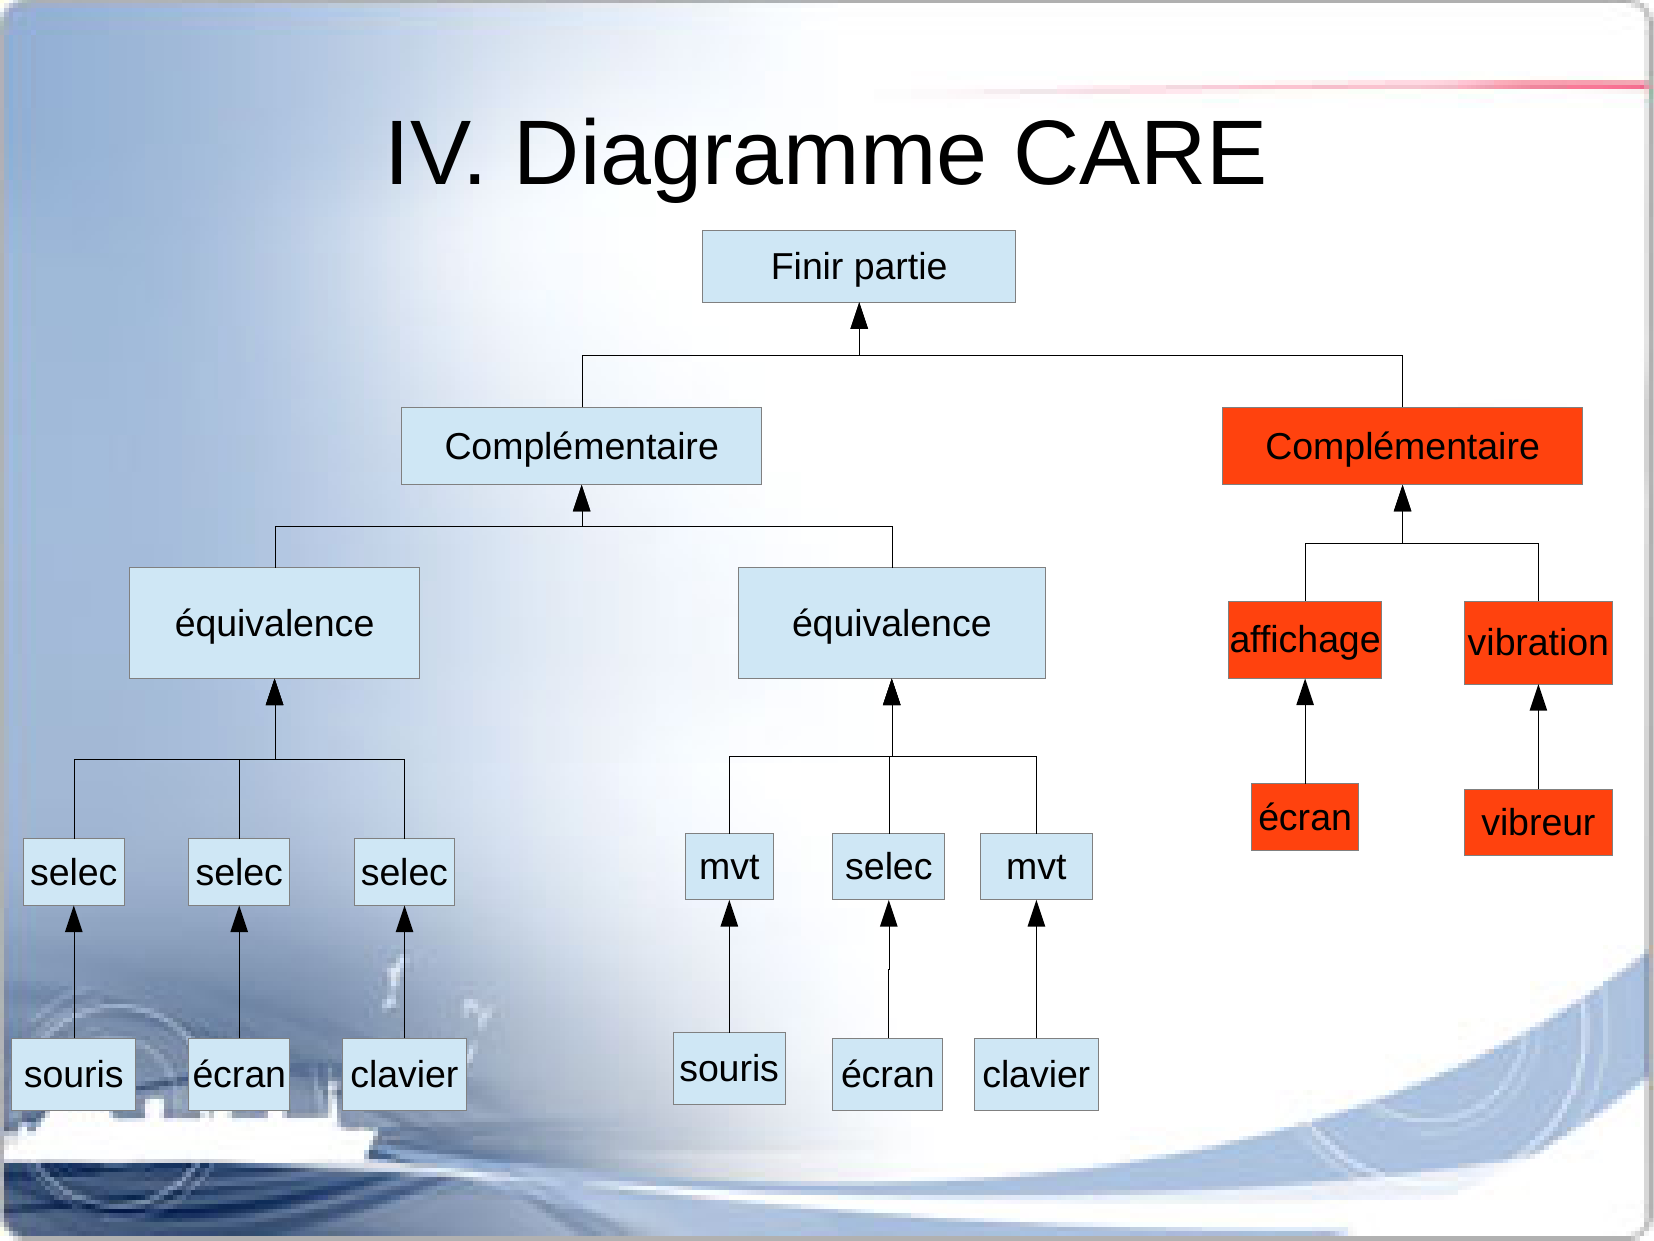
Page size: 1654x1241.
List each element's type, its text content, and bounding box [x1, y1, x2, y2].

title IV. Diagramme CARE [82, 49, 1571, 257]
text_box Finir partie [702, 230, 1016, 303]
text_box vibration [1464, 601, 1613, 685]
text_box vibreur [1464, 789, 1613, 856]
text_box souris [11, 1038, 136, 1111]
text_box Complémentaire [1222, 407, 1583, 485]
text_box mvt [980, 833, 1093, 900]
text_box selec [23, 838, 125, 906]
picture [0, 0, 1654, 1241]
text_box selec [354, 838, 455, 906]
text_box équivalence [738, 567, 1046, 679]
text_box selec [188, 838, 290, 906]
text_box clavier [974, 1038, 1099, 1111]
text_box mvt [685, 833, 774, 900]
text_box affichage [1228, 601, 1382, 679]
text_box clavier [342, 1038, 467, 1111]
text_box Complémentaire [401, 407, 762, 485]
text_box écran [832, 1038, 943, 1111]
text_box écran [1251, 783, 1359, 851]
text_box souris [673, 1032, 786, 1105]
text_box écran [188, 1038, 290, 1111]
text_box selec [832, 833, 945, 900]
text_box équivalence [129, 567, 420, 679]
